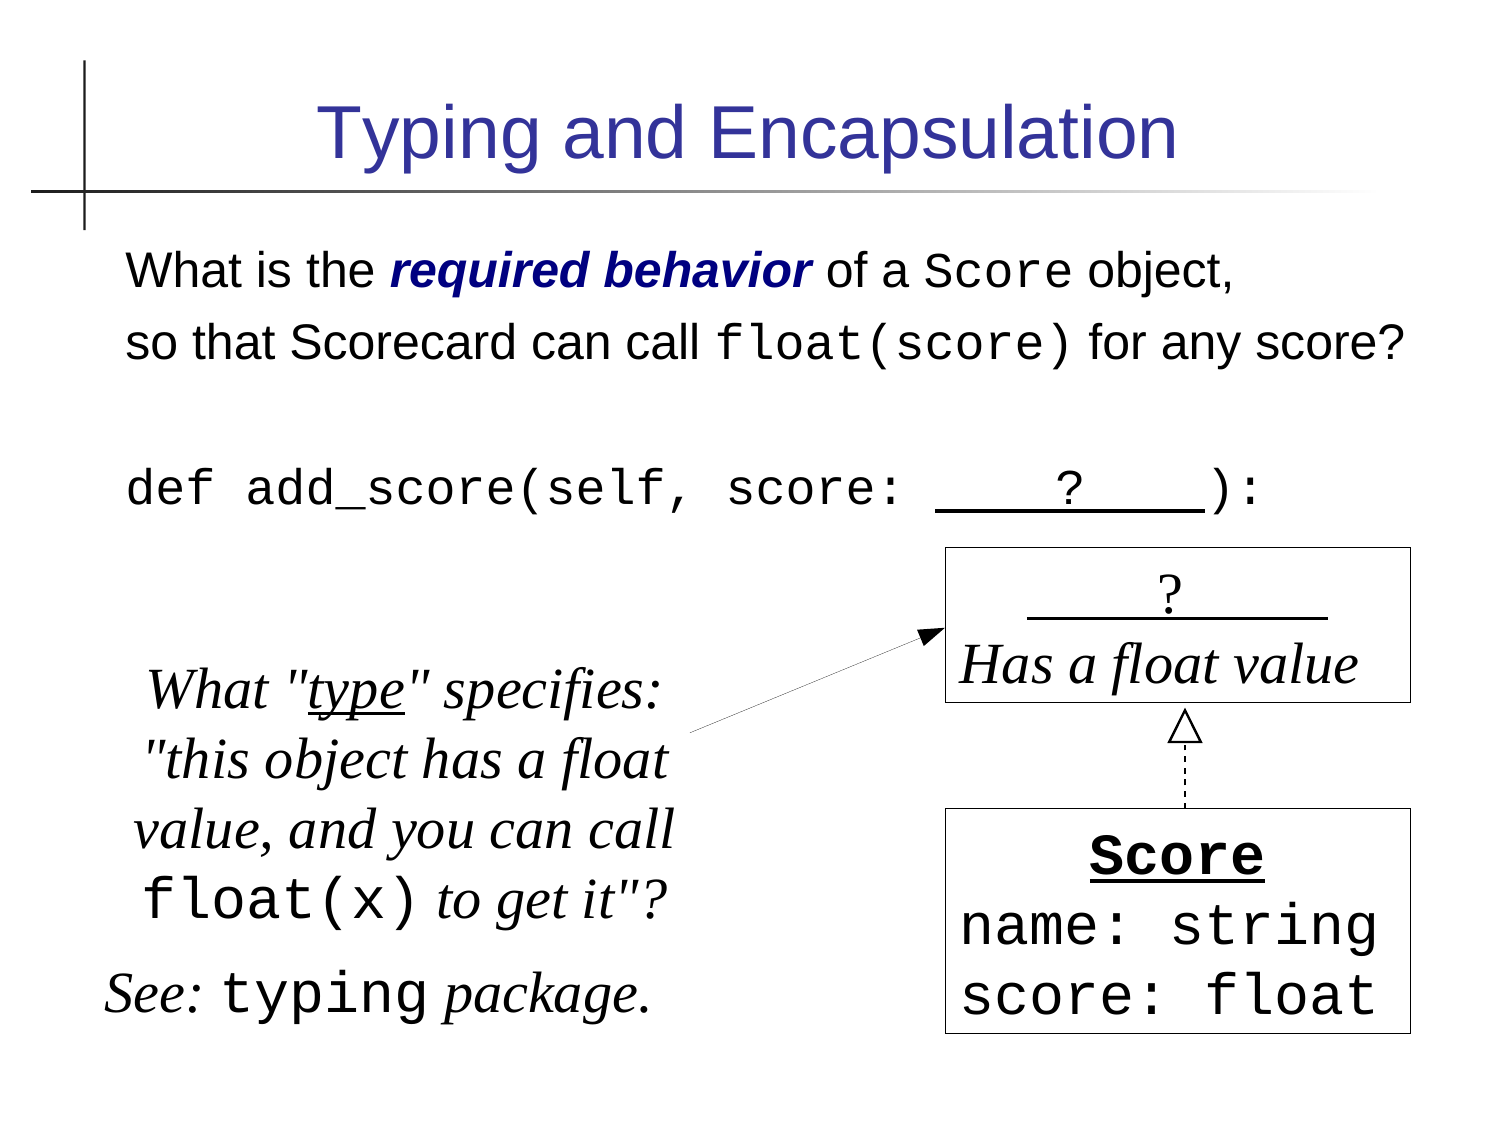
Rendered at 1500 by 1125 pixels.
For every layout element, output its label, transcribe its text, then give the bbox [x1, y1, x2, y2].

text_box What "type" specifies: "this object has a float value, and you can call float(x) to get it"? See: typing package. [90, 642, 721, 1066]
title Typing and Encapsulation [100, 42, 1397, 182]
text_box ? Has a float value [945, 547, 1411, 703]
list What is the required behavior of a Score object, so that Scorecard can call float(score) for any score? def add_score(self, score: ? ): [110, 229, 1500, 631]
text_box Score name: string score: float [945, 808, 1411, 1034]
